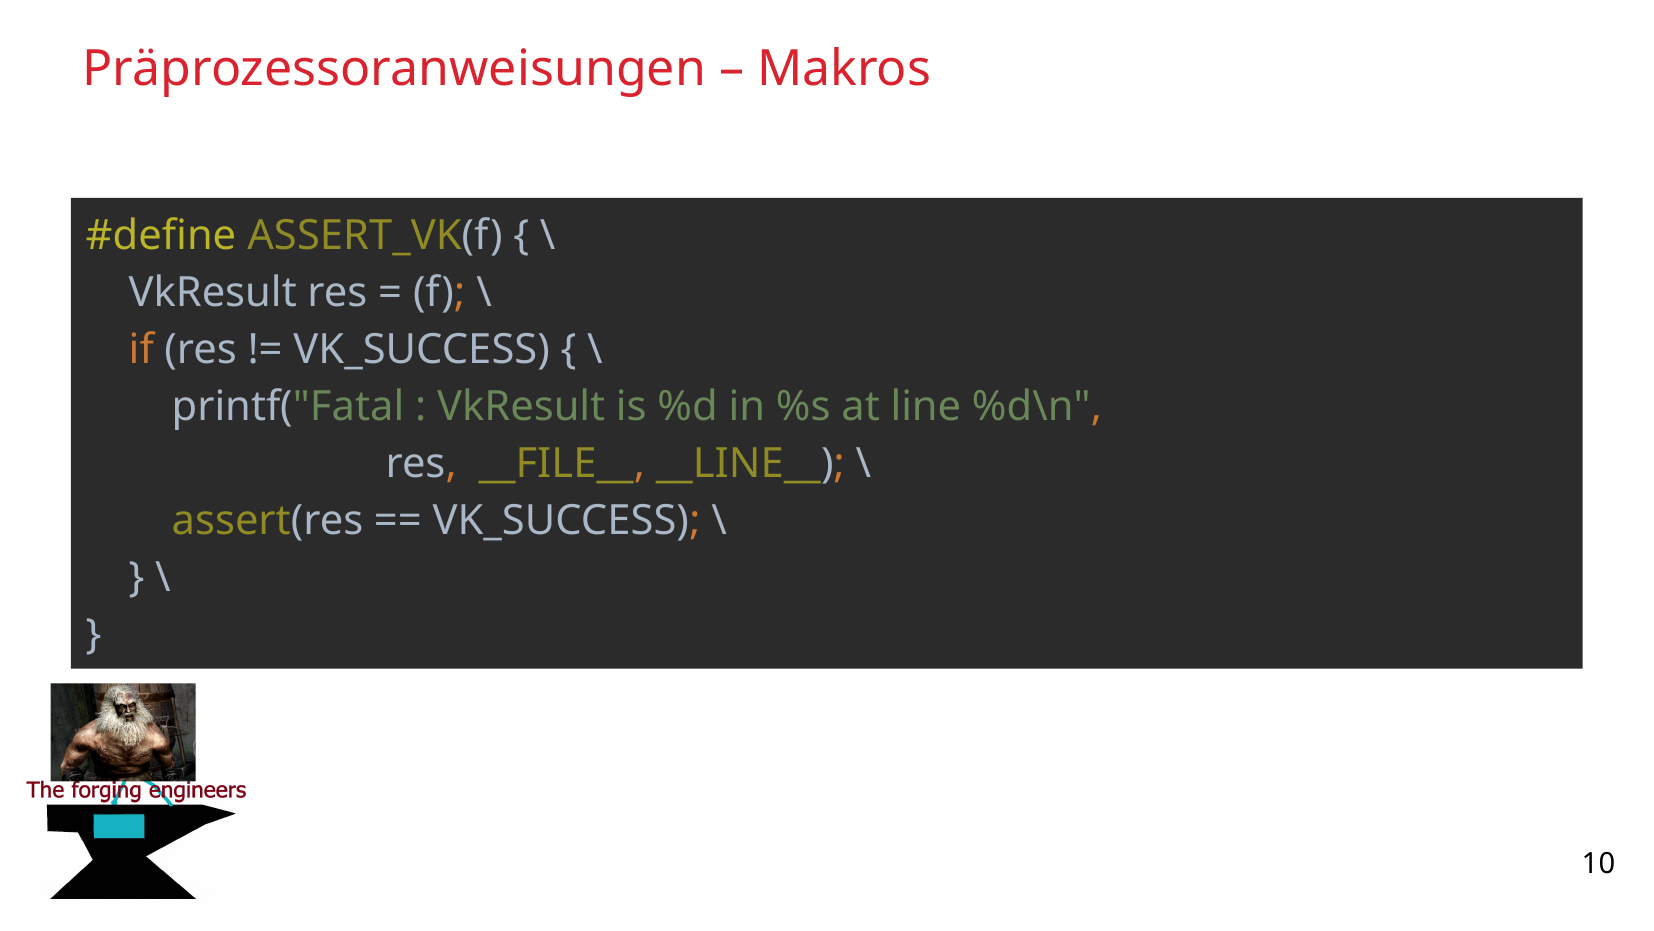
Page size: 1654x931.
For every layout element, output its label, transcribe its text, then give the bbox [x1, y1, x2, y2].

picture [17, 679, 254, 916]
text_box #define ASSERT_VK(f) { \ VkResult res = (f); \ if (res != VK_SUCCESS) { \ printf("Fatal : VkResult is %d in %s at line %d\n", res, __FILE__, __LINE__); \ assert(res == VK_SUCCESS); \ } \ } [70, 197, 1583, 591]
title Präprozessoranweisungen – Makros [82, 37, 1571, 95]
